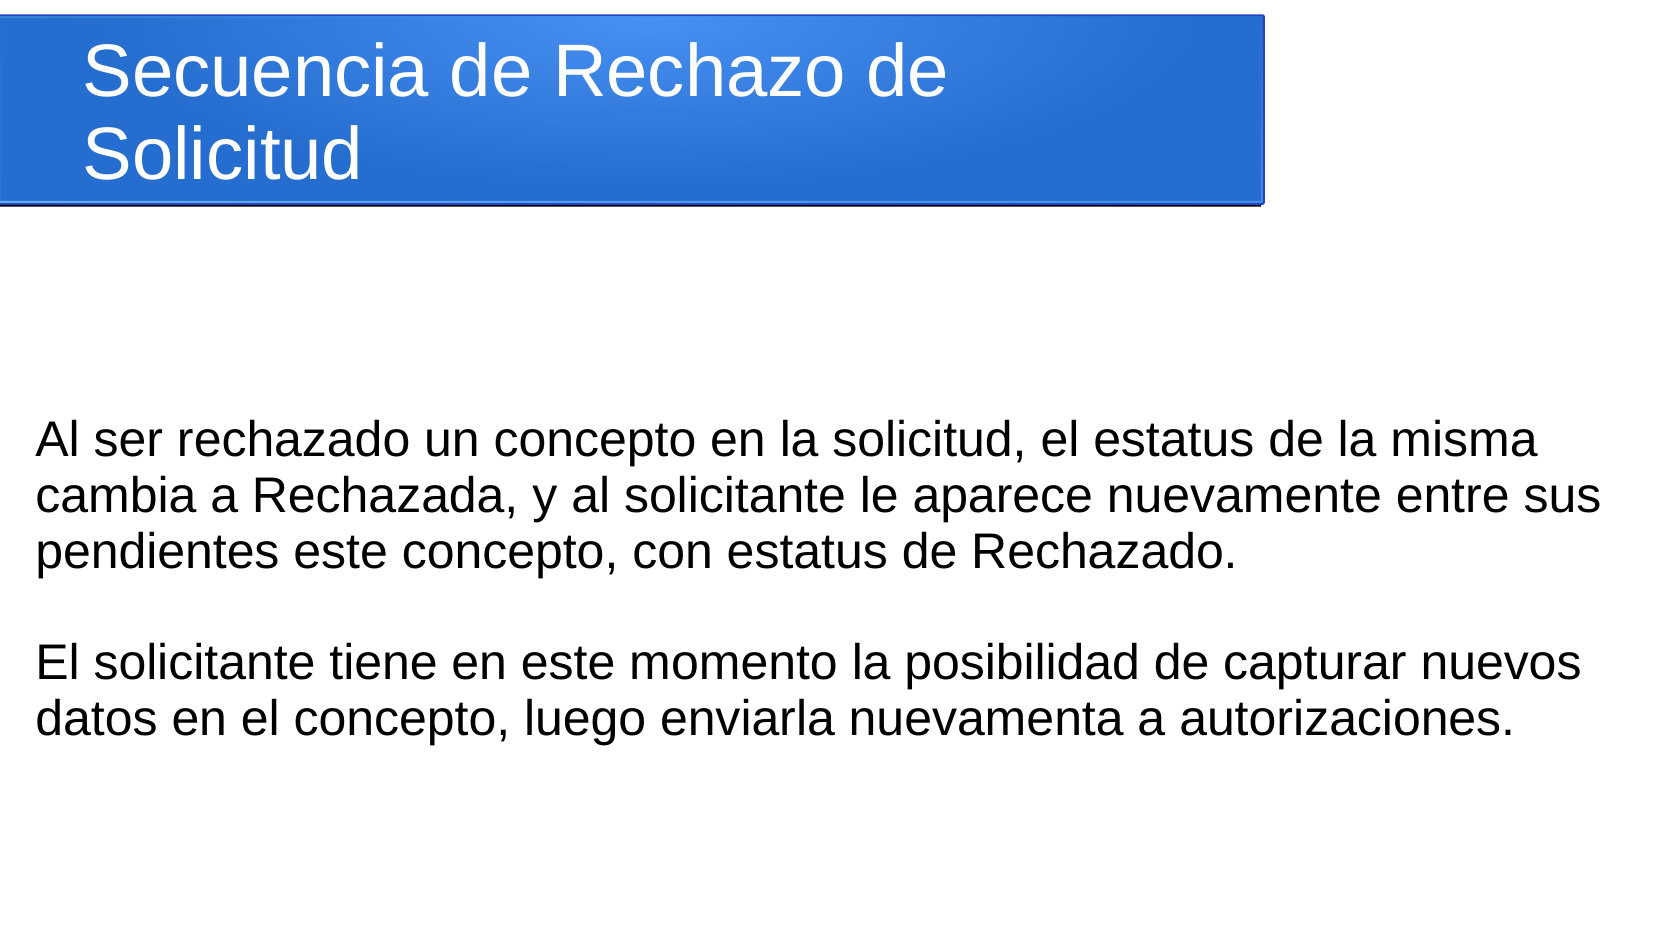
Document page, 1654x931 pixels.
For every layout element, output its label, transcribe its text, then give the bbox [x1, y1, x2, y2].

subtitle Al ser rechazado un concepto en la solicitud, el estatus de la misma cambia a Rechazada, y al solicitante le aparece nuevamente entre sus pendientes este concepto, con estatus de Rechazado. El solicitante tiene en este momento la posibilidad de capturar nuevos datos en el concepto, luego enviarla nuevamenta a autorizaciones. [35, 248, 1619, 910]
title Secuencia de Rechazo de Solicitud [82, 29, 1235, 196]
